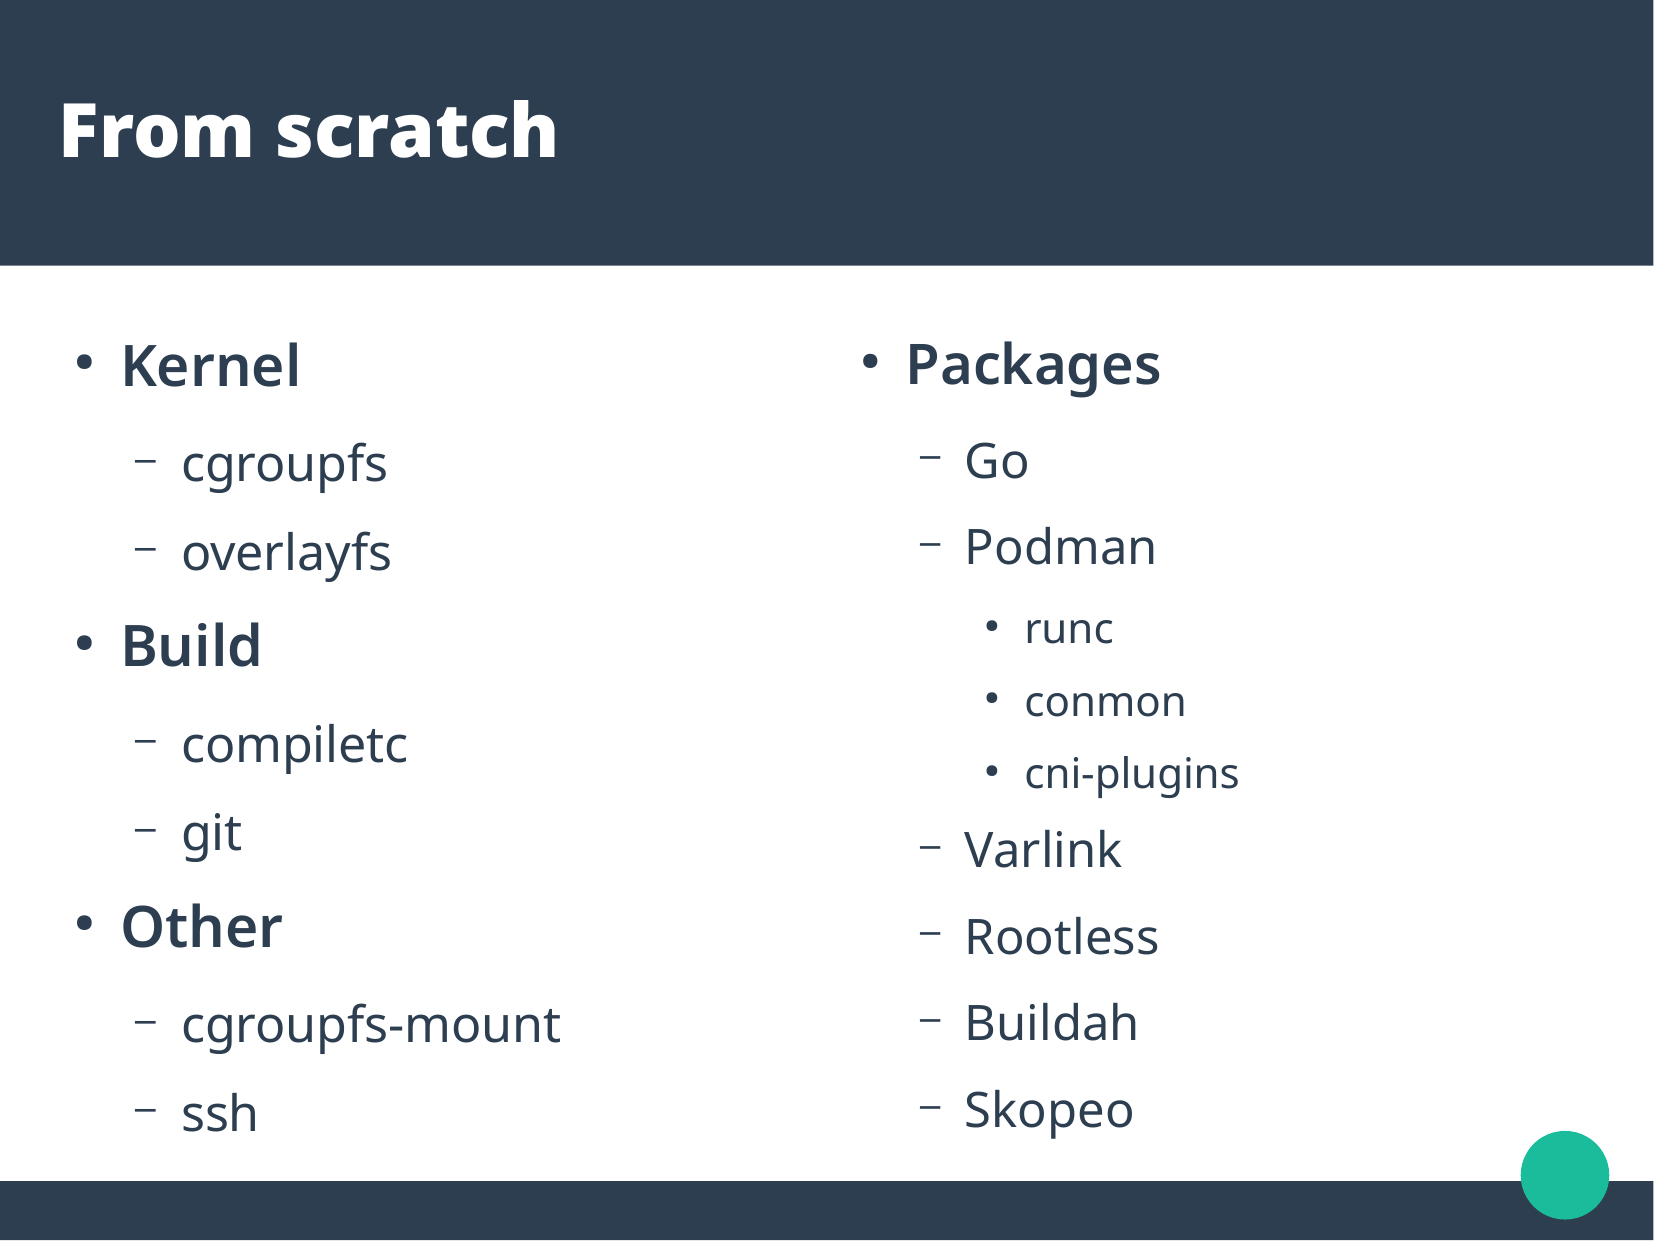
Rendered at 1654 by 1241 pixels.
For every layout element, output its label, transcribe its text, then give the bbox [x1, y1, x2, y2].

list Kernel cgroupfs overlayfs Build compiletc git Other cgroupfs-mount ssh [59, 324, 809, 1152]
list Packages Go Podman runc conmon cni-plugins Varlink Rootless Buildah Skopeo [845, 324, 1596, 1152]
title From scratch [59, 49, 1595, 207]
